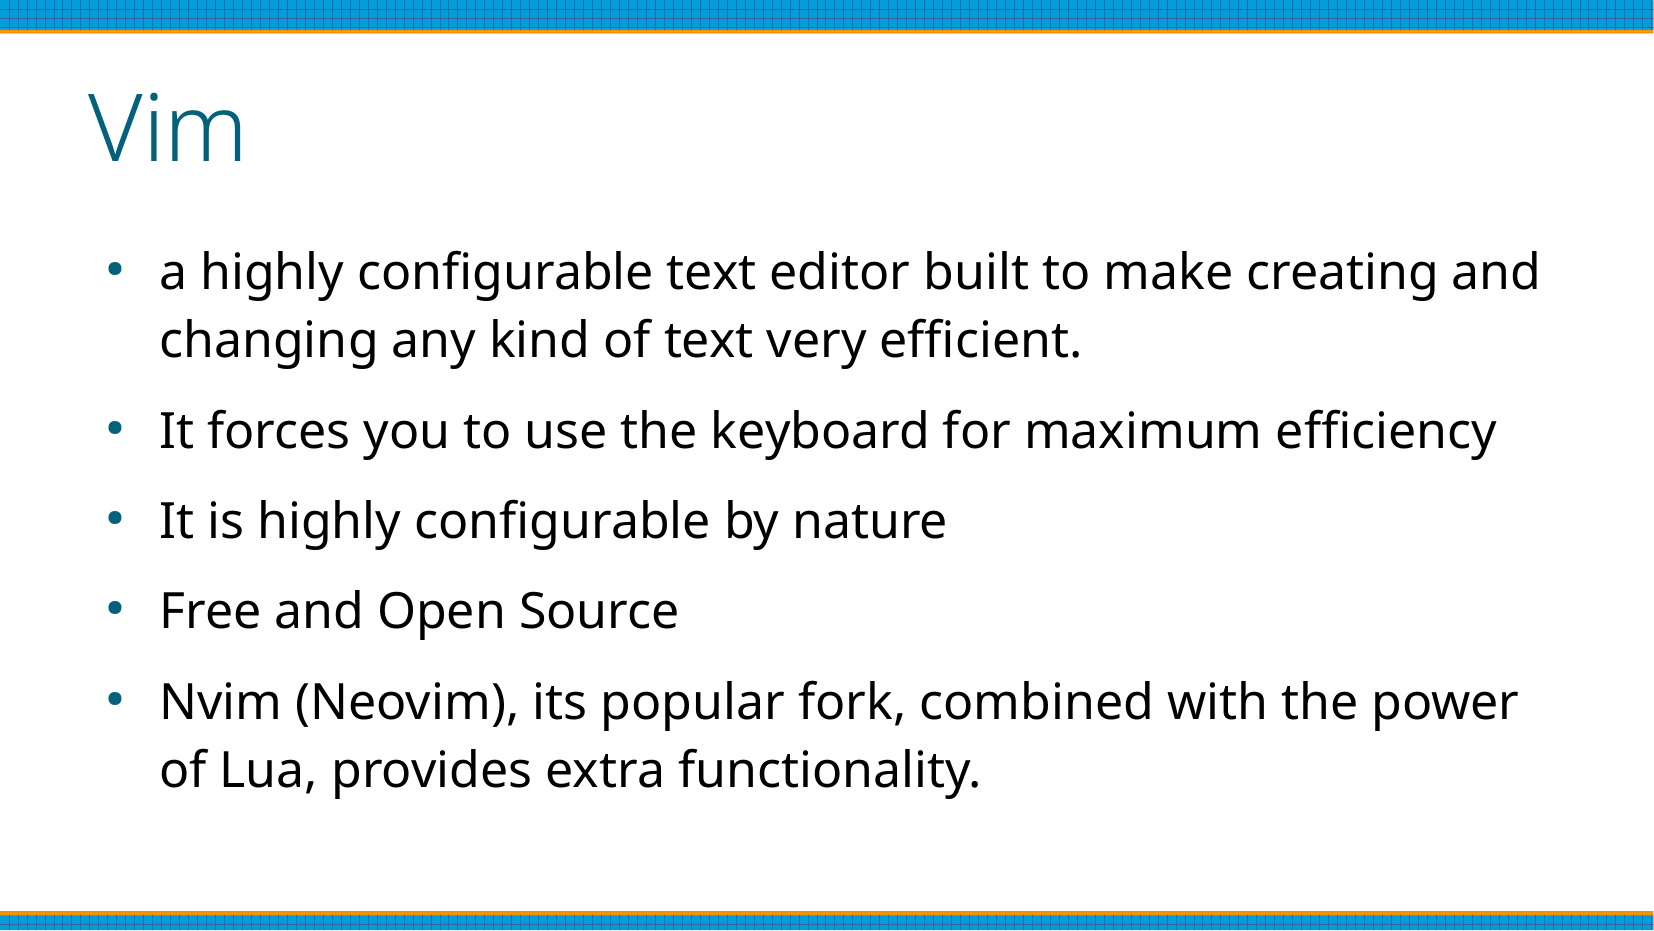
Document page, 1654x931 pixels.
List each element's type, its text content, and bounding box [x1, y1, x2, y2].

list a highly configurable text editor built to make creating and changing any kind of text very efficient. It forces you to use the keyboard for maximum efficiency It is highly configurable by nature Free and Open Source Nvim (Neovim), its popular fork, combined with the power of Lua, provides extra functionality. [88, 236, 1565, 901]
title Vim [88, 44, 1565, 207]
